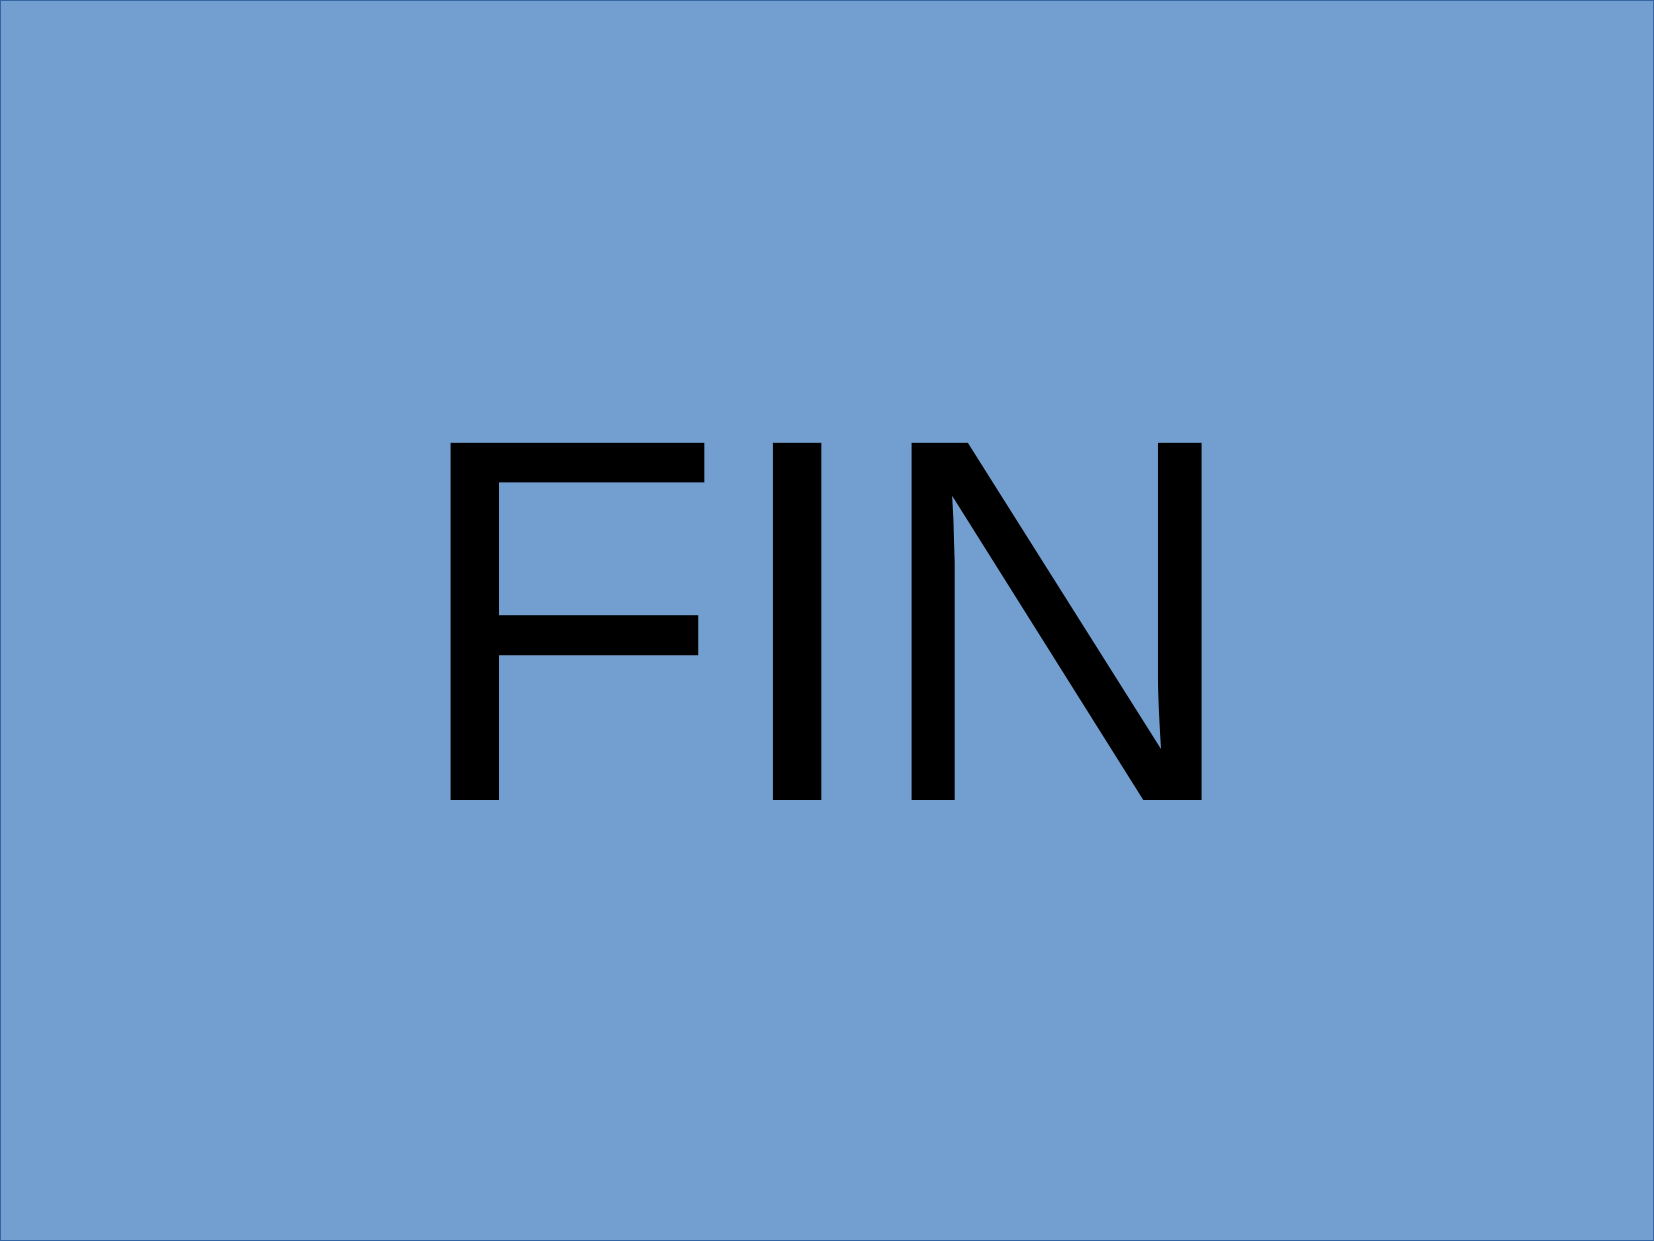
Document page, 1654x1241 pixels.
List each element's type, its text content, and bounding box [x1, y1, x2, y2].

text_box FIN [0, 0, 1654, 1241]
